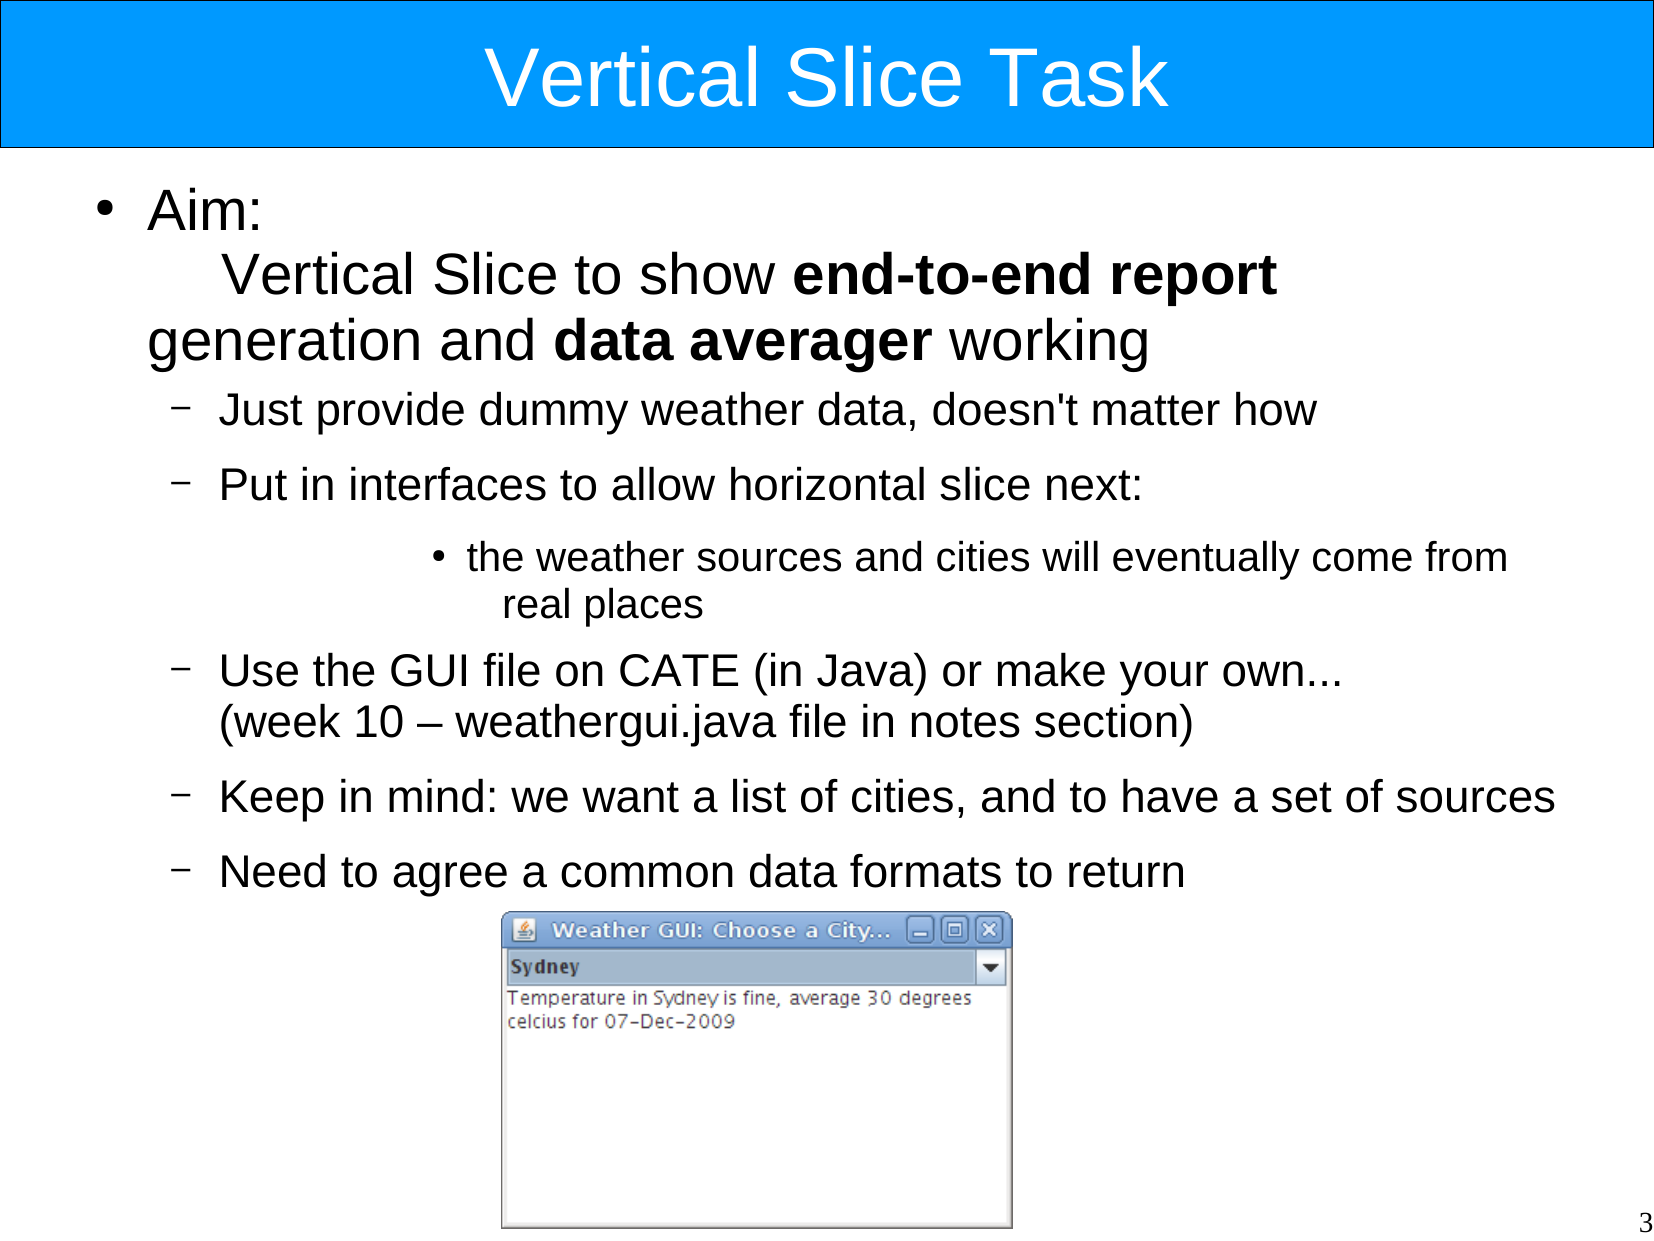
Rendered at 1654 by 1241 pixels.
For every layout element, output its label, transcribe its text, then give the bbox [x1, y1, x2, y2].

list Aim: Vertical Slice to show end-to-end report generation and data averager working Just provide dummy weather data, doesn't matter how Put in interfaces to allow horizontal slice next: the weather sources and cities will eventually come from real places Use the GUI file on CATE (in Java) or make your own... (week 10 – weathergui.java file in notes section) Keep in mind: we want a list of cities, and to have a set of sources Need to agree a common data formats to return [76, 177, 1565, 1196]
picture [501, 911, 1013, 1229]
title Vertical Slice Task [82, 21, 1571, 135]
